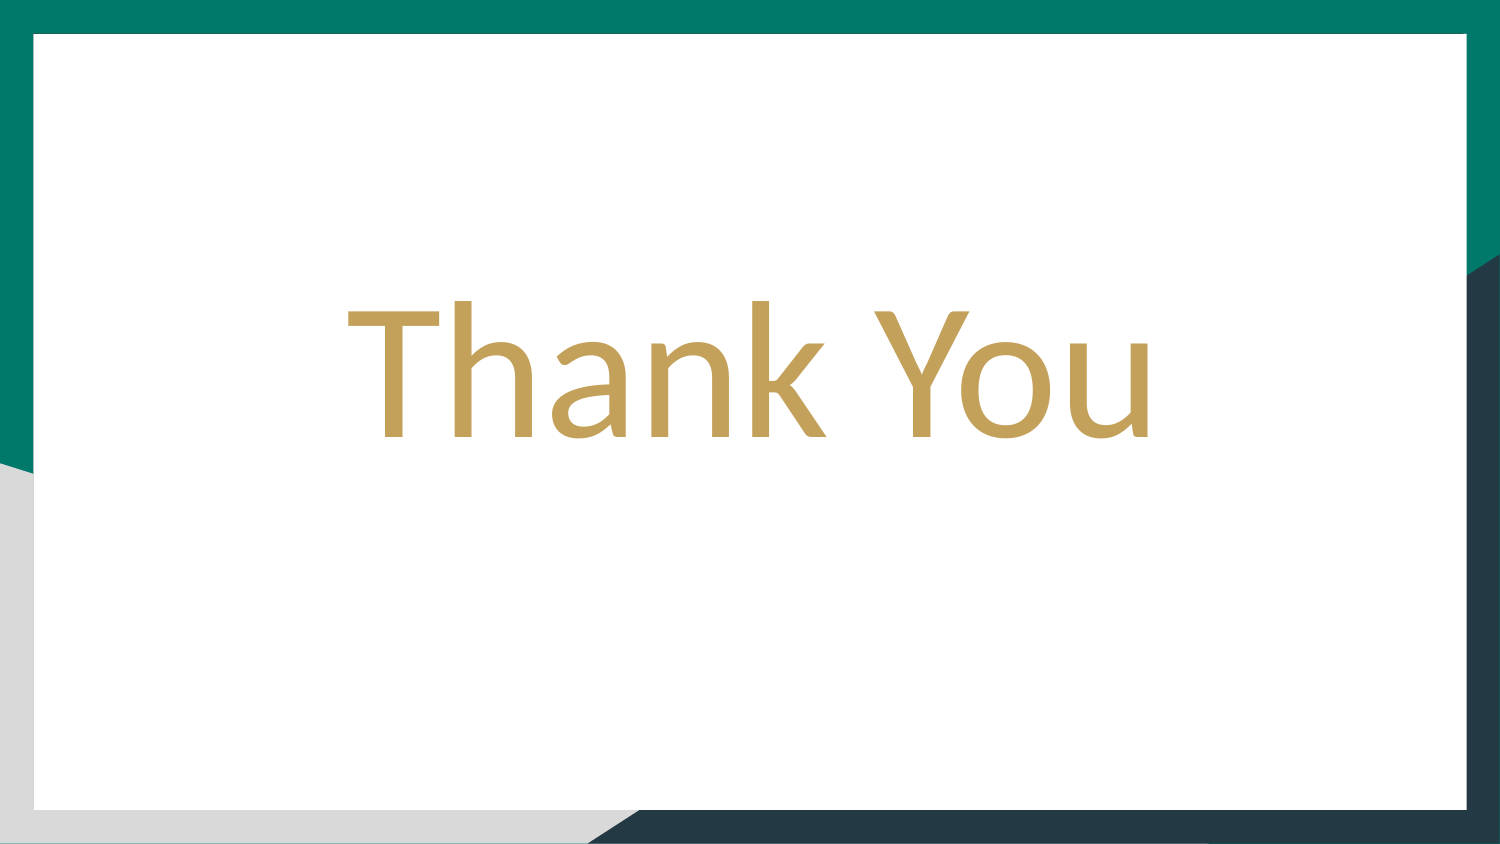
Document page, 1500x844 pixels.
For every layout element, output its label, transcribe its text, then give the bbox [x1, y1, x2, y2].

text_box Thank You [103, 99, 1404, 620]
